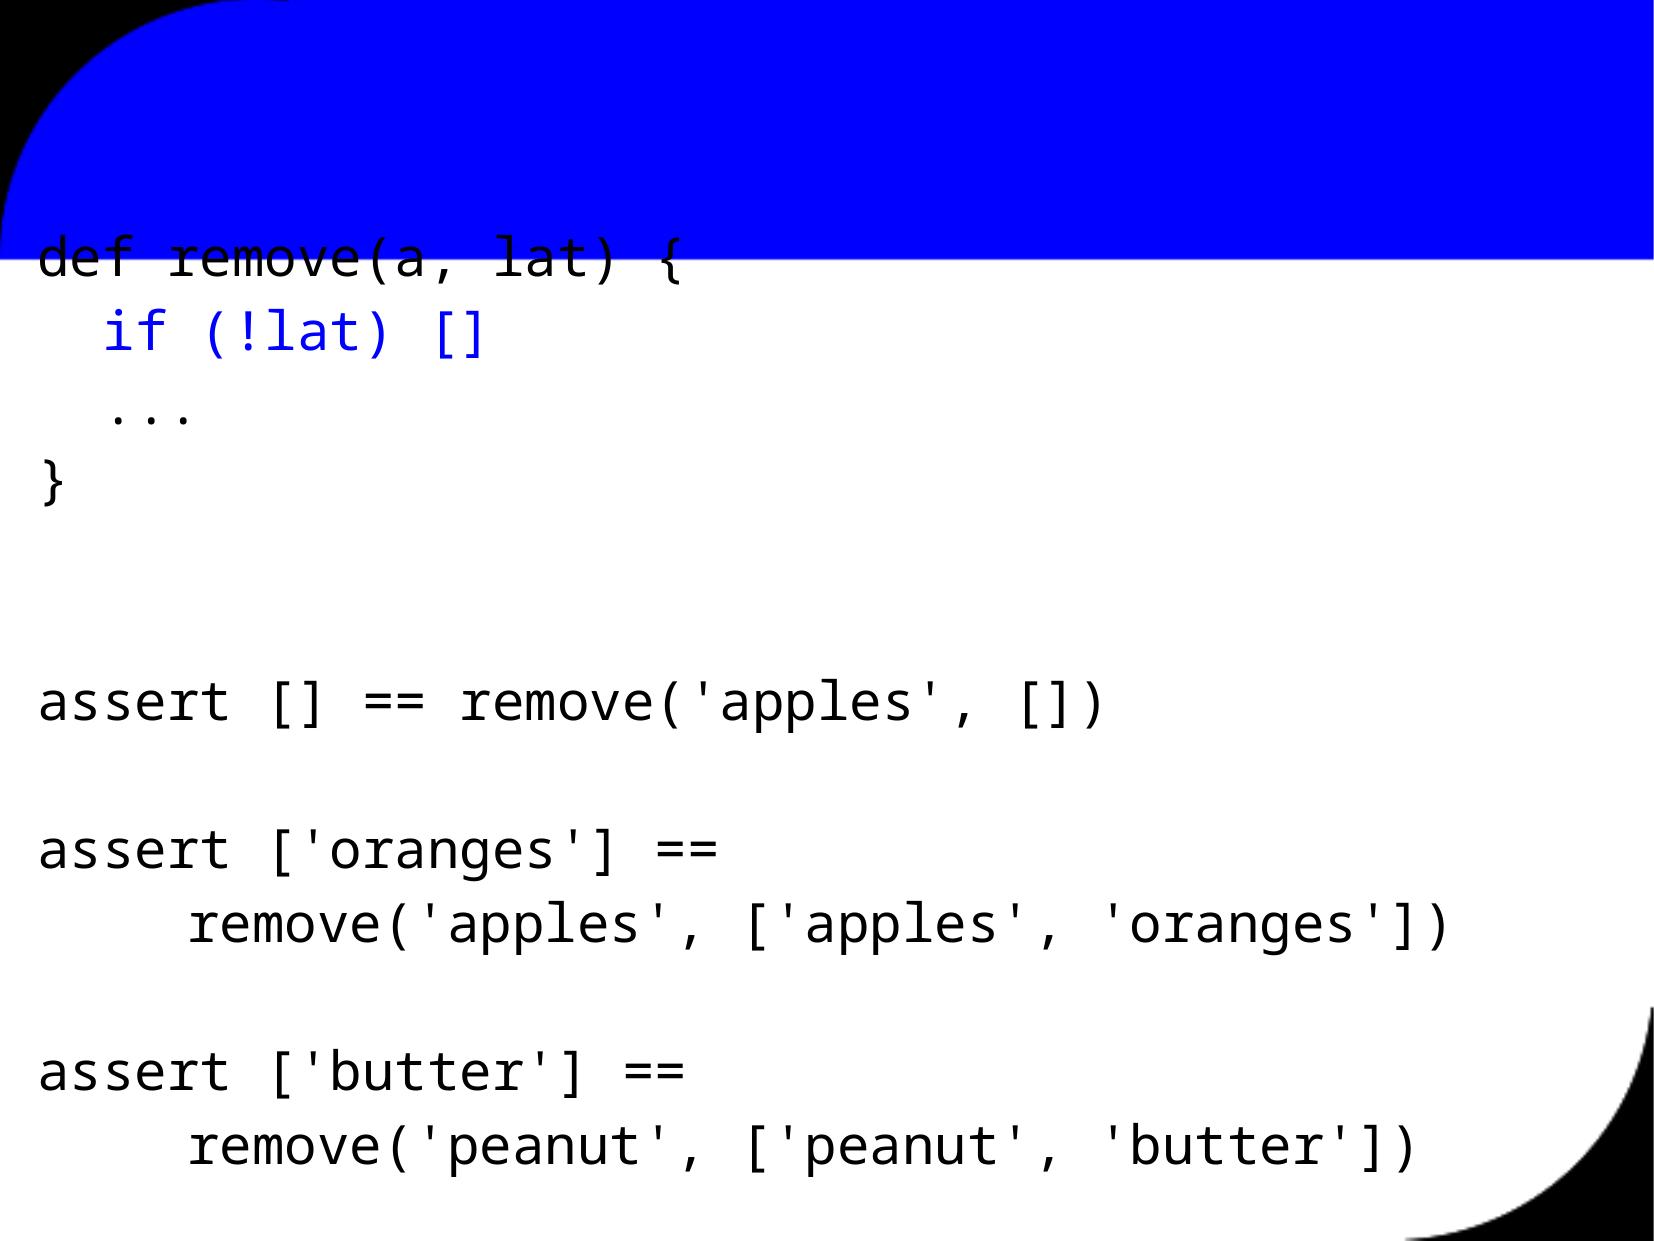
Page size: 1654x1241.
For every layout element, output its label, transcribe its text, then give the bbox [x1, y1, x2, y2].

picture [0, 0, 1654, 1241]
subtitle def remove(a, lat) { if (!lat) [] ... } assert [] == remove('apples', []) assert ['oranges'] == remove('apples', ['apples', 'oranges']) assert ['butter'] == remove('peanut', ['peanut', 'butter']) [37, 289, 1613, 1109]
